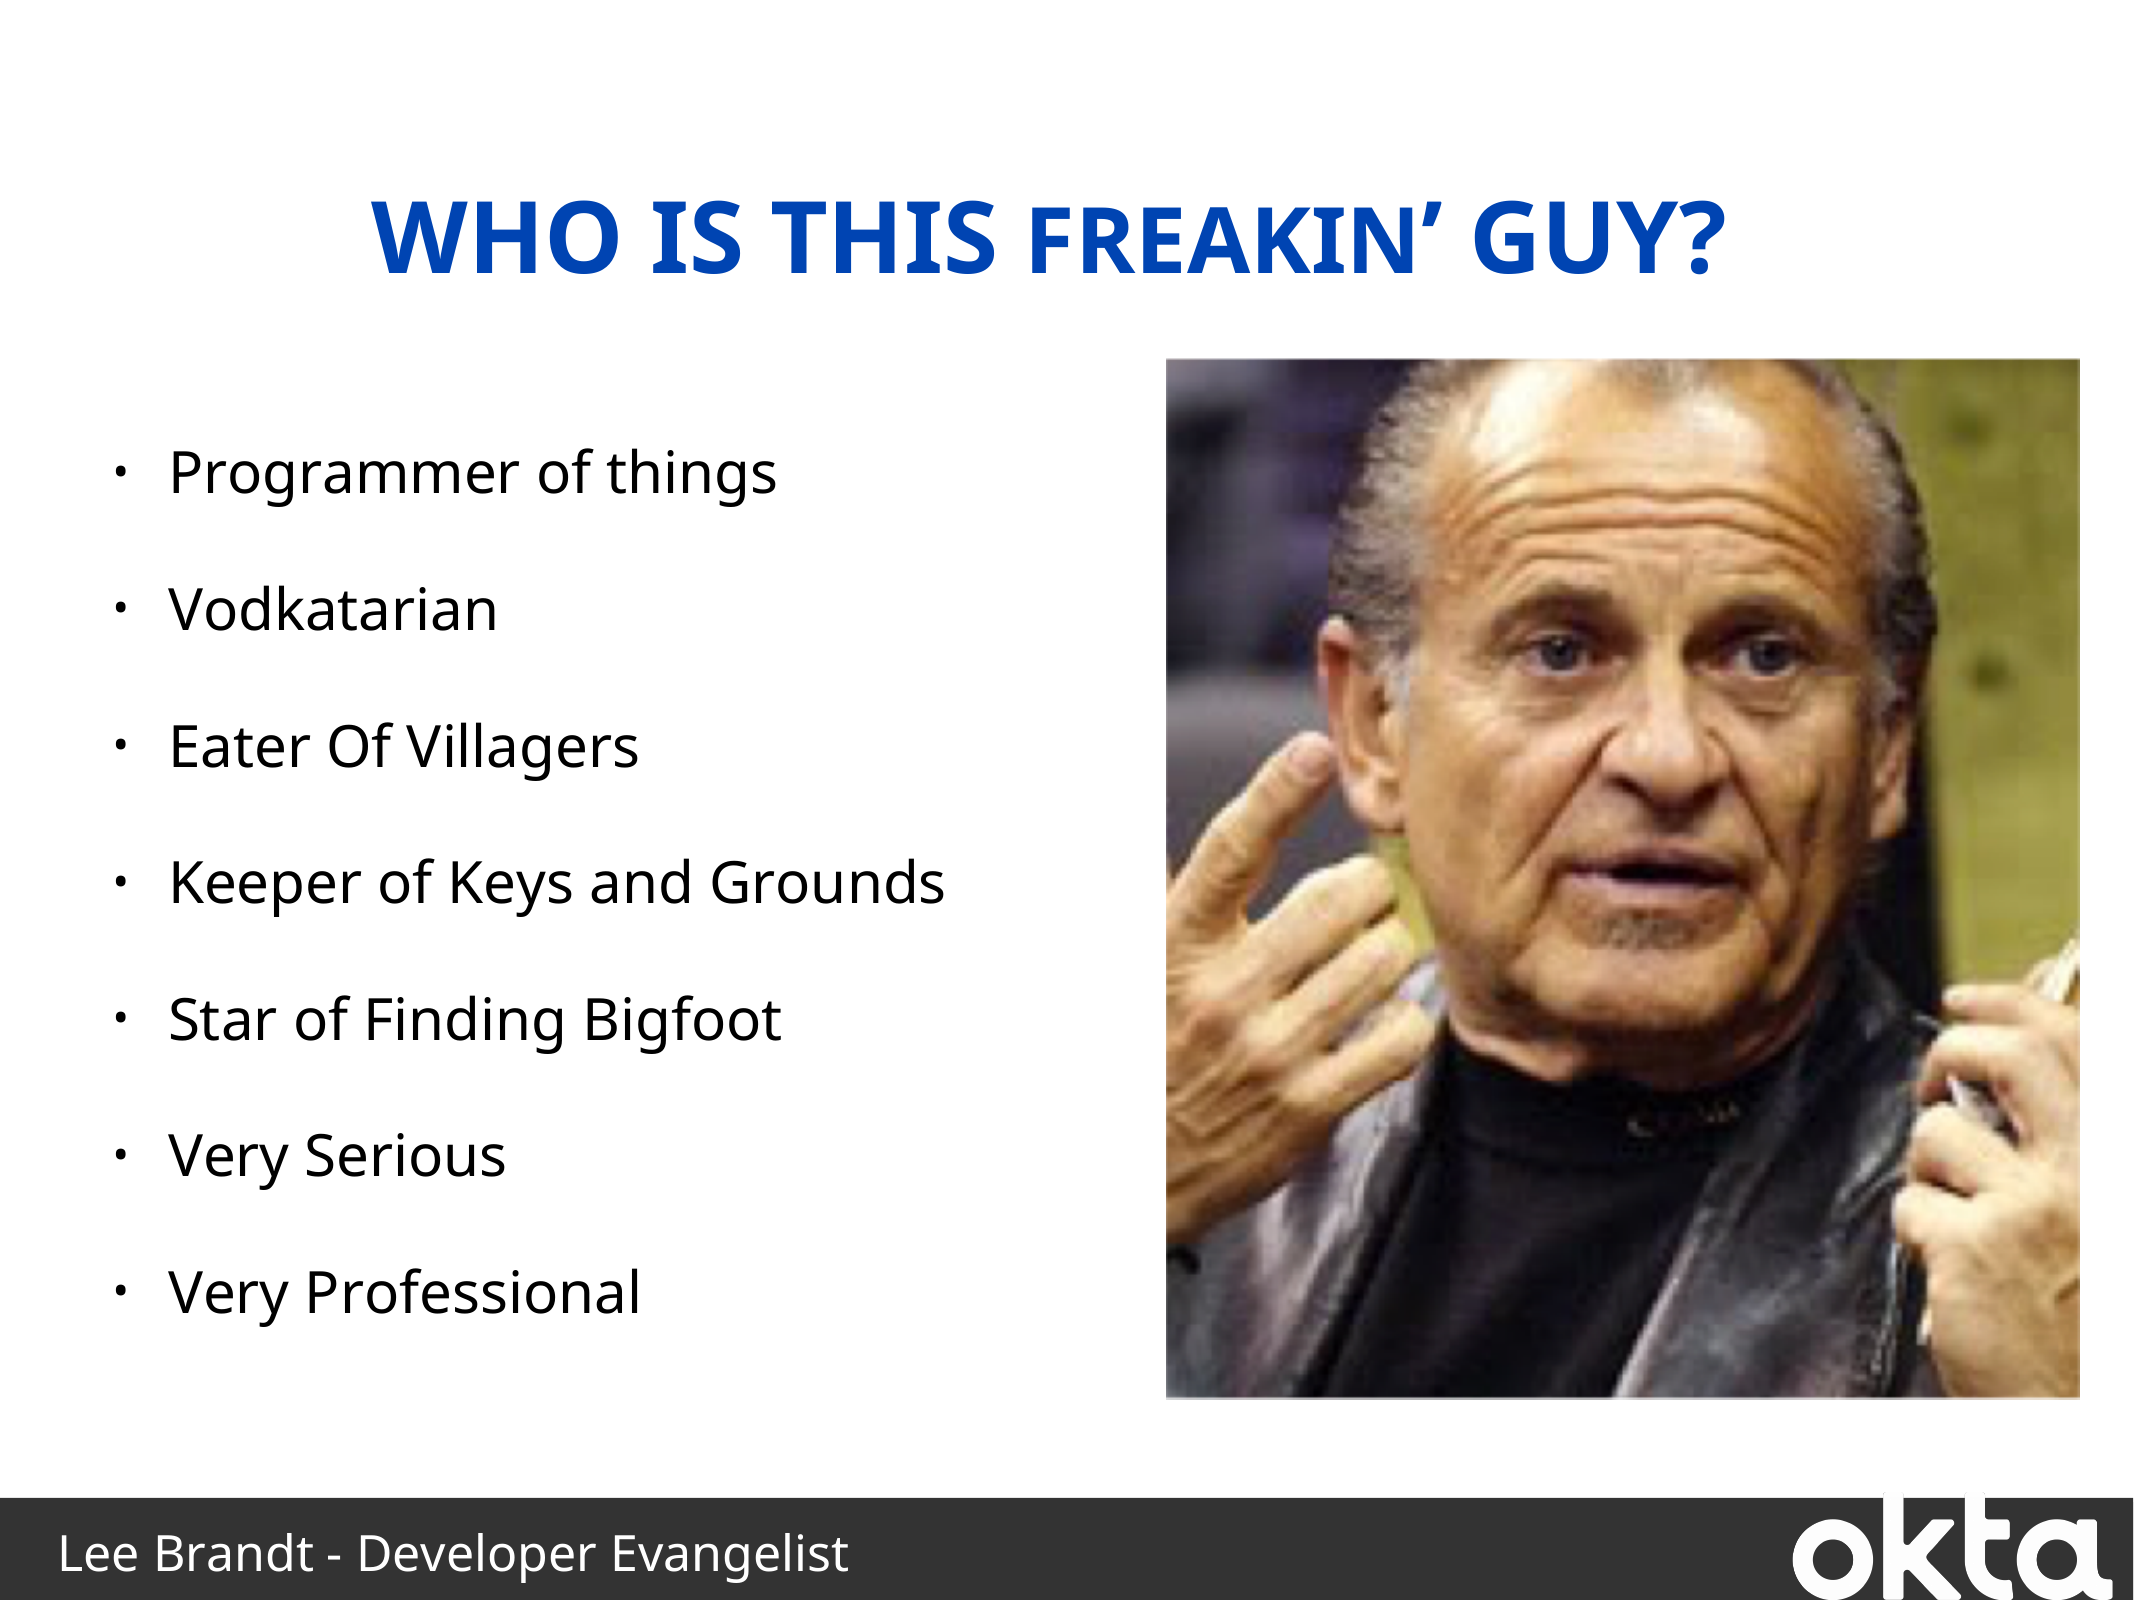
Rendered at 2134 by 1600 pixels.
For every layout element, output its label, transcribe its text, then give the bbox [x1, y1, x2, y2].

title WHO IS THIS FREAKIN’ GUY? [191, 77, 1908, 303]
subtitle Programmer of things Vodkatarian Eater Of Villagers Keeper of Keys and Grounds Star of Finding Bigfoot Very Serious Very Professional [104, 364, 1118, 1396]
picture [1726, 1414, 2134, 1600]
picture [1166, 358, 2080, 1401]
